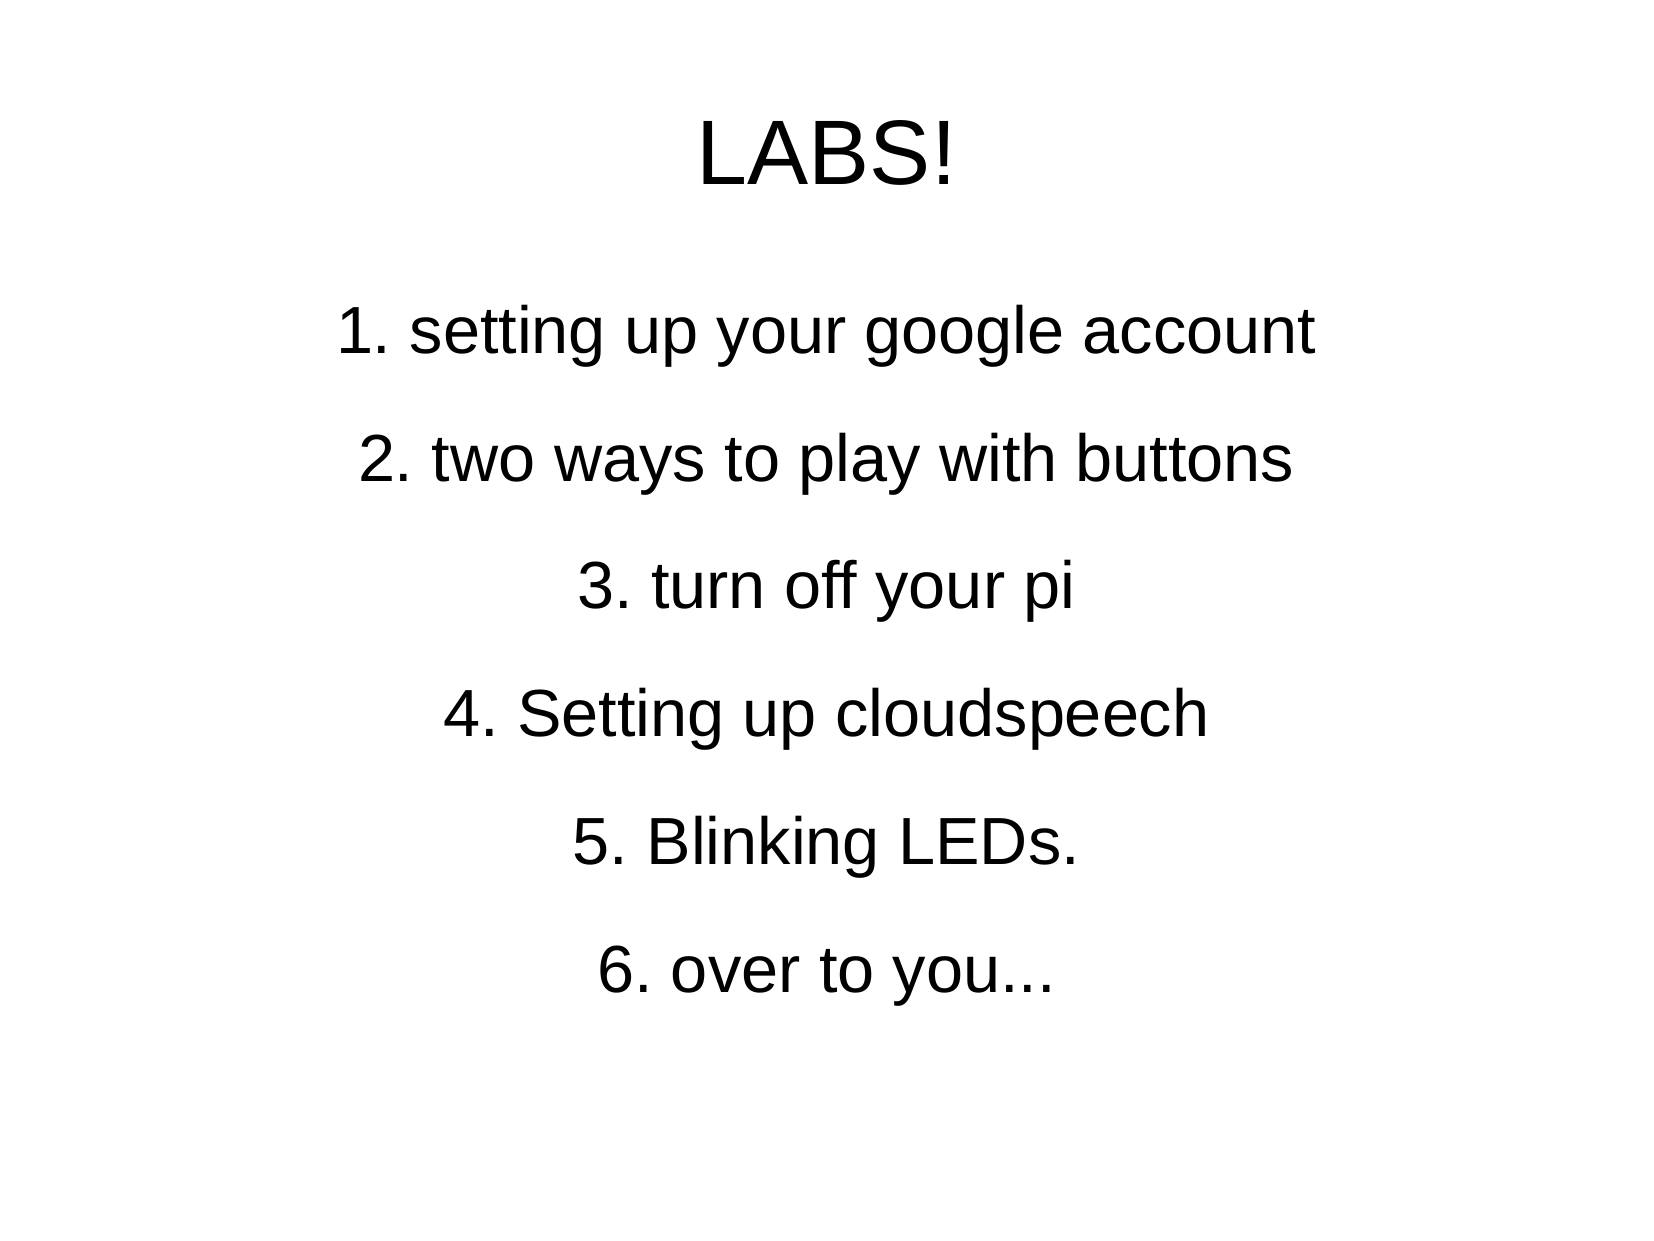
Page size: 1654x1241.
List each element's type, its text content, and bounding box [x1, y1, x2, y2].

subtitle 1. setting up your google account 2. two ways to play with buttons 3. turn off your pi 4. Setting up cloudspeech 5. Blinking LEDs. 6. over to you... [82, 290, 1571, 1010]
title LABS! [82, 49, 1571, 257]
